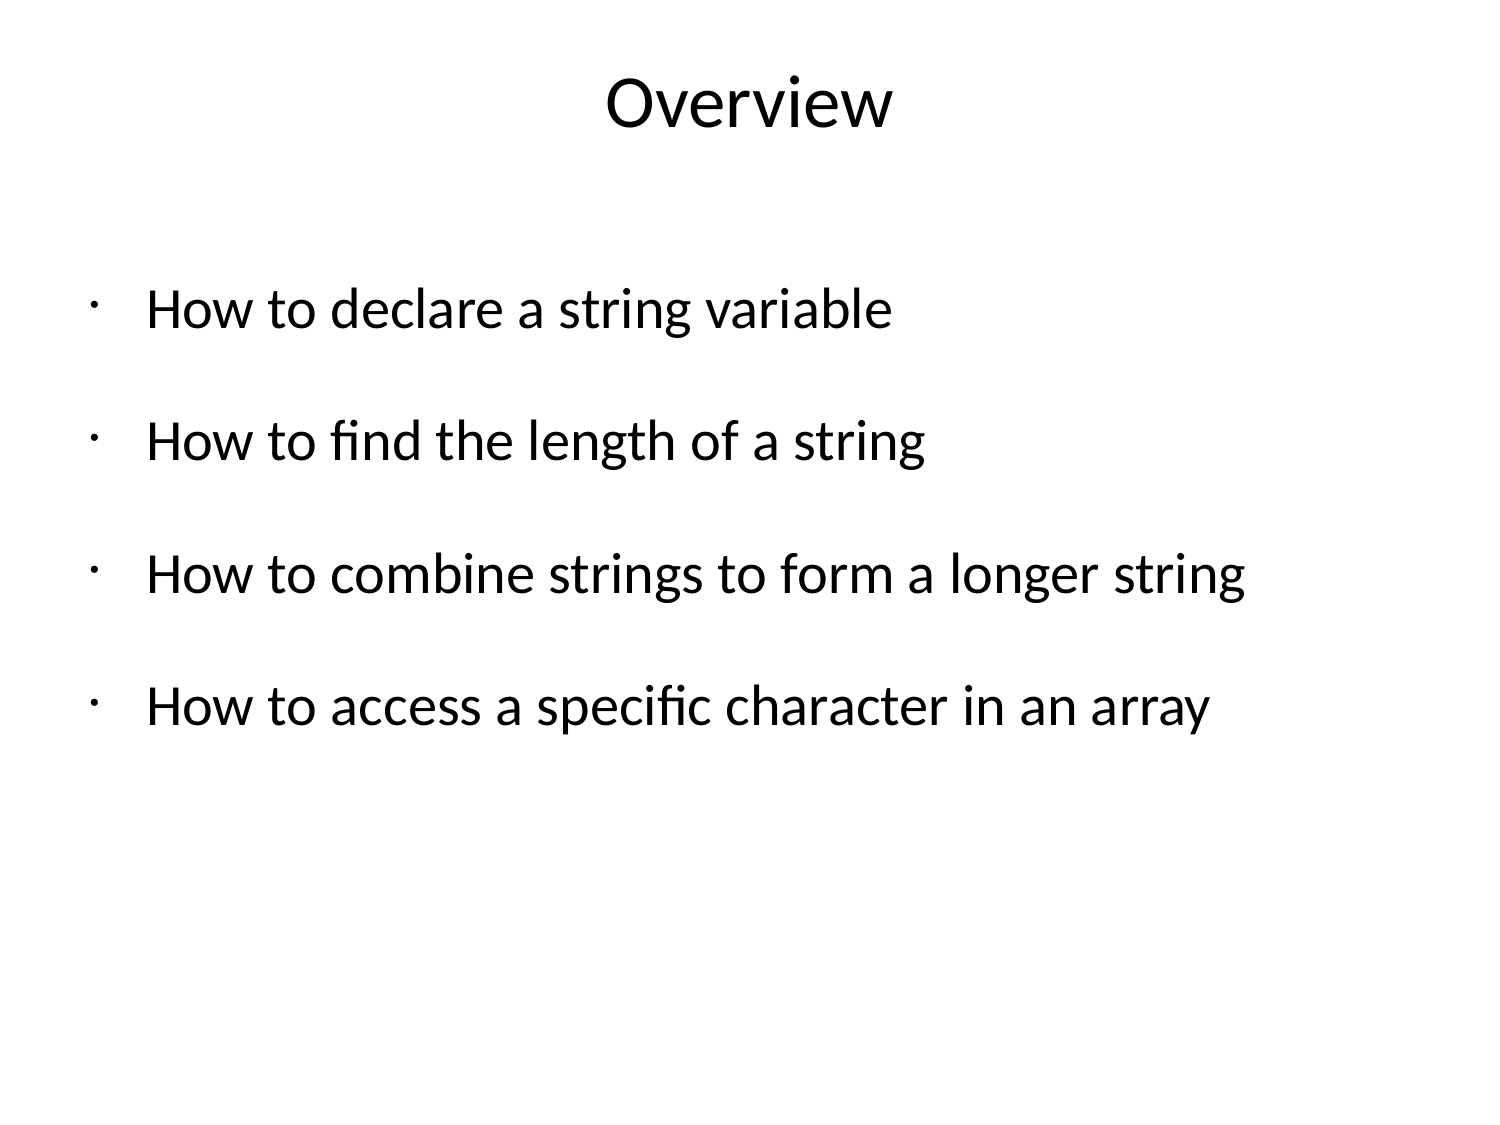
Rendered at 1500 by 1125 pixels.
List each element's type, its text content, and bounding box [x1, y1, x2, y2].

list How to declare a string variable How to find the length of a string How to combine strings to form a longer string How to access a specific character in an array [75, 262, 1425, 1005]
title Overview [75, 45, 1425, 233]
